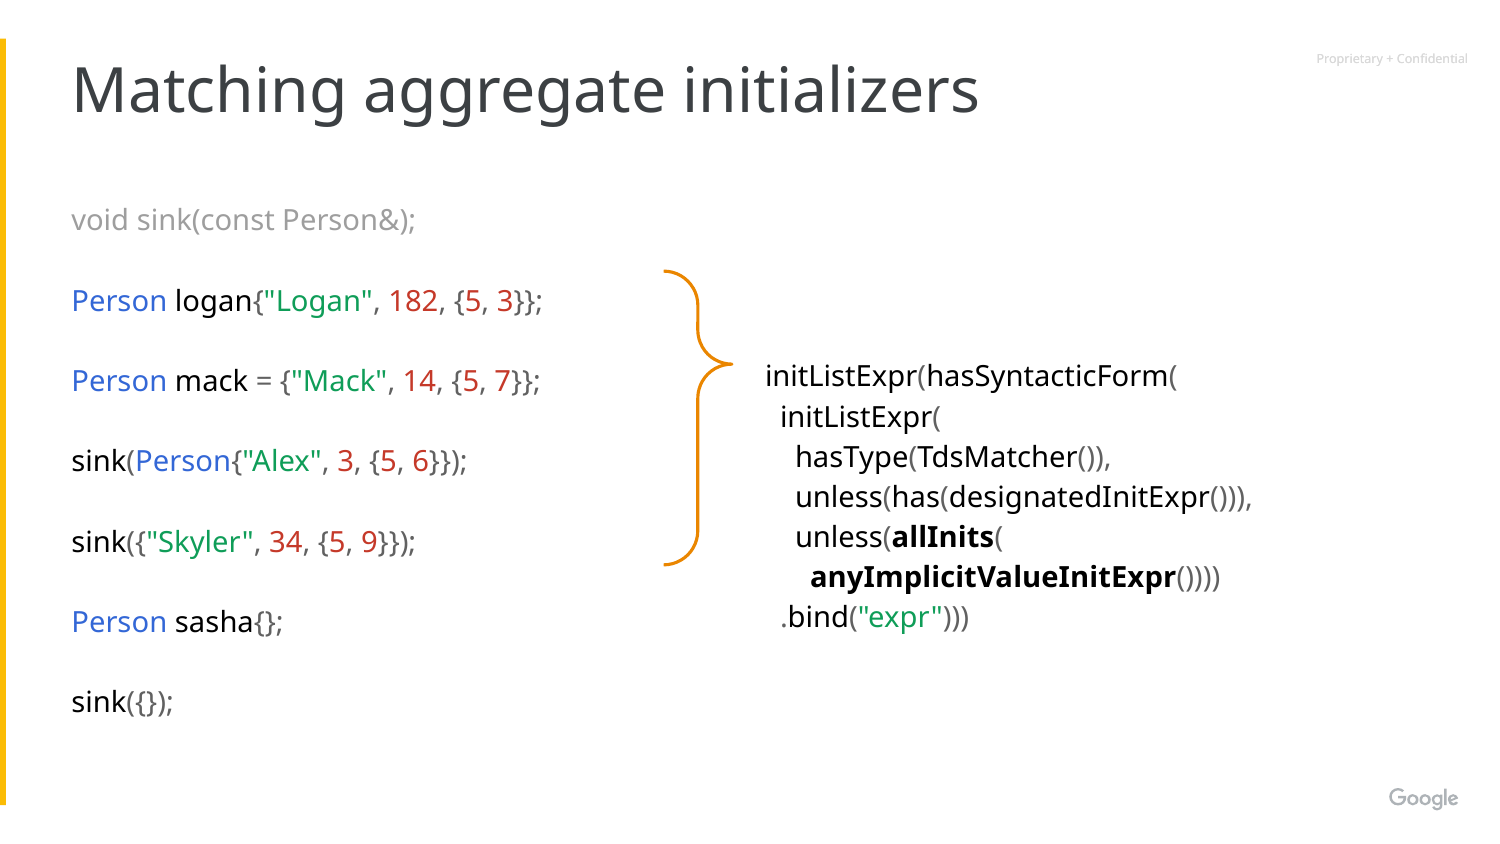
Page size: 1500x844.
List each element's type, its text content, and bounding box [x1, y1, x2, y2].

list void sink(const Person&); Person logan{"Logan", 182, {5, 3}}; Person mack = {"Mack", 14, {5, 7}}; sink(Person{"Alex", 3, {5, 6}}); sink({"Skyler", 34, {5, 9}}); Person sasha{}; sink({}); [56, 181, 709, 732]
list initListExpr(hasSyntacticForm( initListExpr( hasType(TdsMatcher()), unless(has(designatedInitExpr())), unless(allInits( anyImplicitValueInitExpr()))) .bind("expr"))) [750, 337, 1473, 652]
title Matching aggregate initializers [56, 43, 1336, 112]
